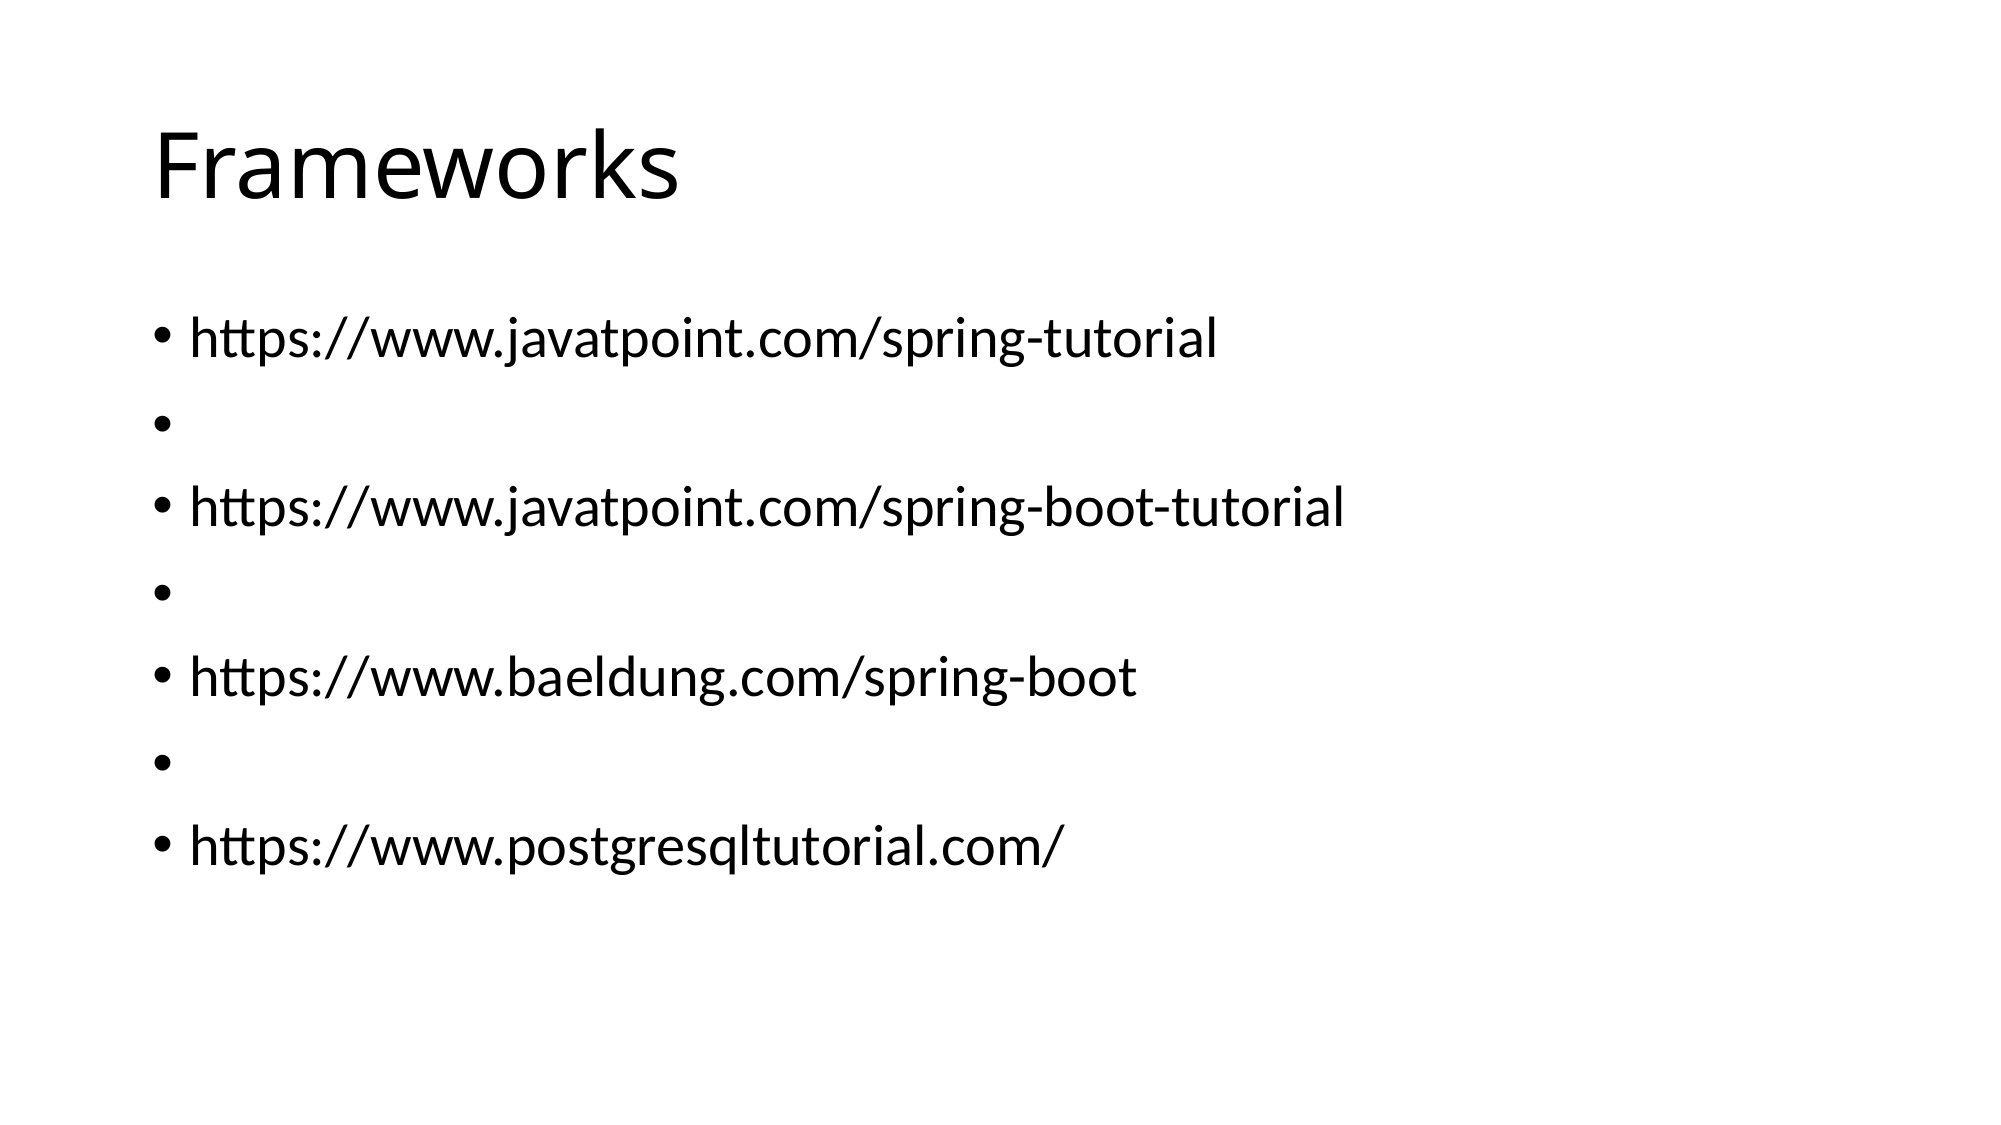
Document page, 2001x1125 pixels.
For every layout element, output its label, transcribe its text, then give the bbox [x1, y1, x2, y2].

list https://www.javatpoint.com/spring-tutorial https://www.javatpoint.com/spring-boot-tutorial https://www.baeldung.com/spring-boot https://www.postgresqltutorial.com/ [137, 299, 1863, 1014]
title Frameworks [137, 59, 1863, 278]
